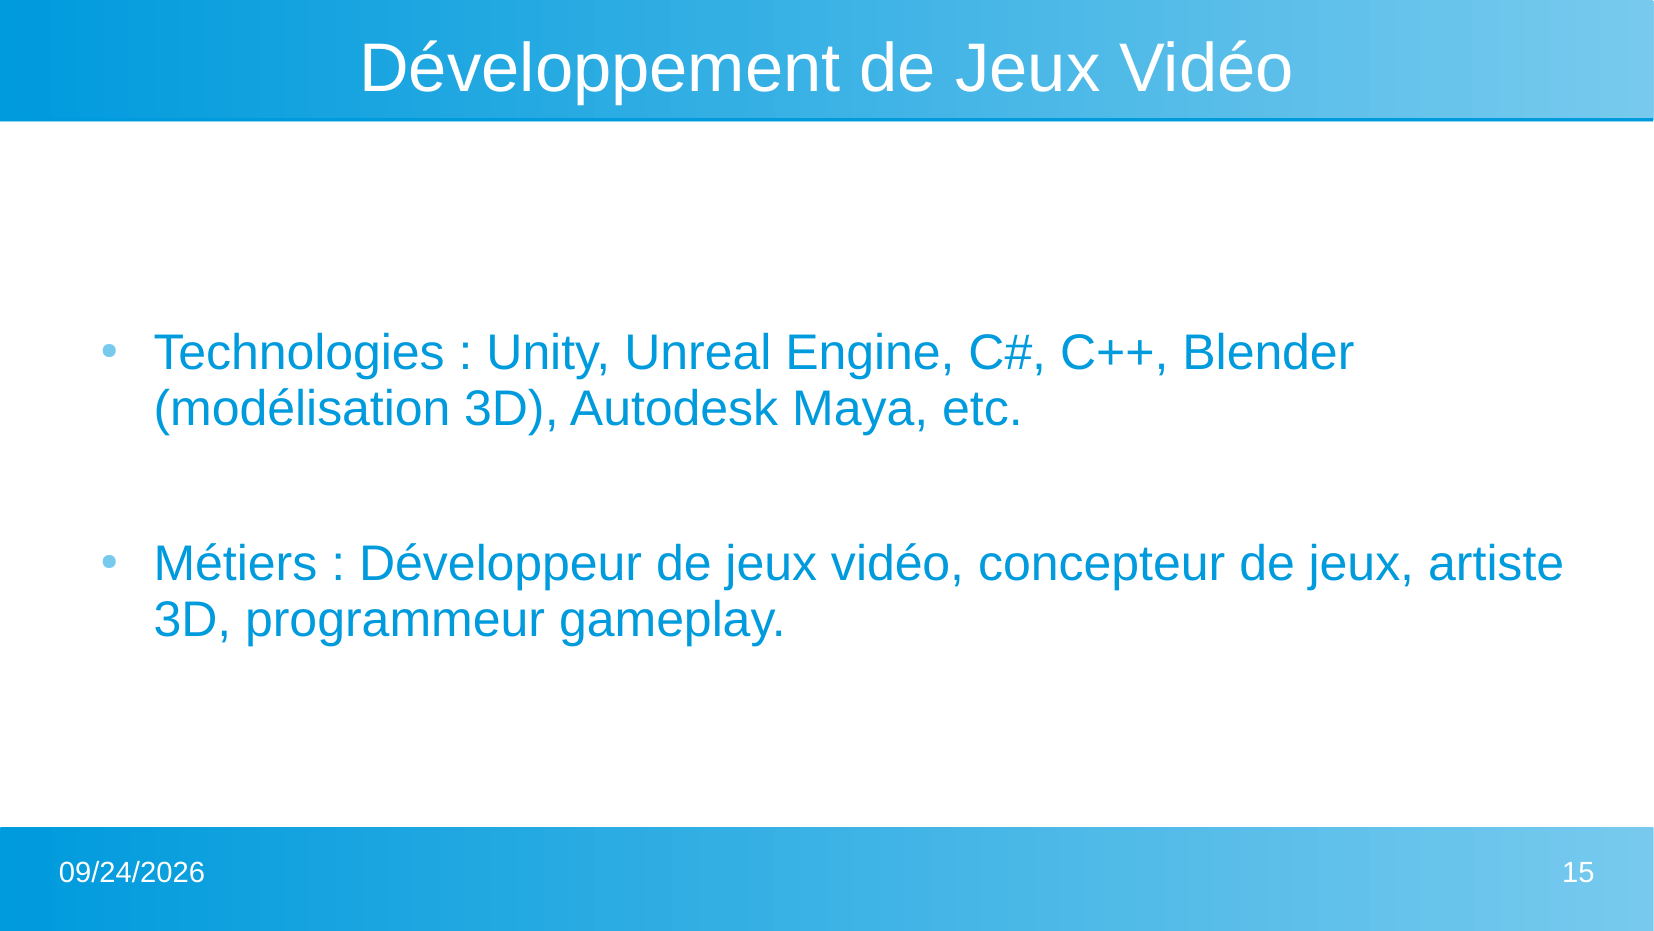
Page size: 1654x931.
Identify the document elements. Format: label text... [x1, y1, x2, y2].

title Développement de Jeux Vidéo [82, 0, 1571, 146]
list Technologies : Unity, Unreal Engine, C#, C++, Blender (modélisation 3D), Autodesk Maya, etc. Métiers : Développeur de jeux vidéo, concepteur de jeux, artiste 3D, programmeur gameplay. [82, 323, 1571, 864]
